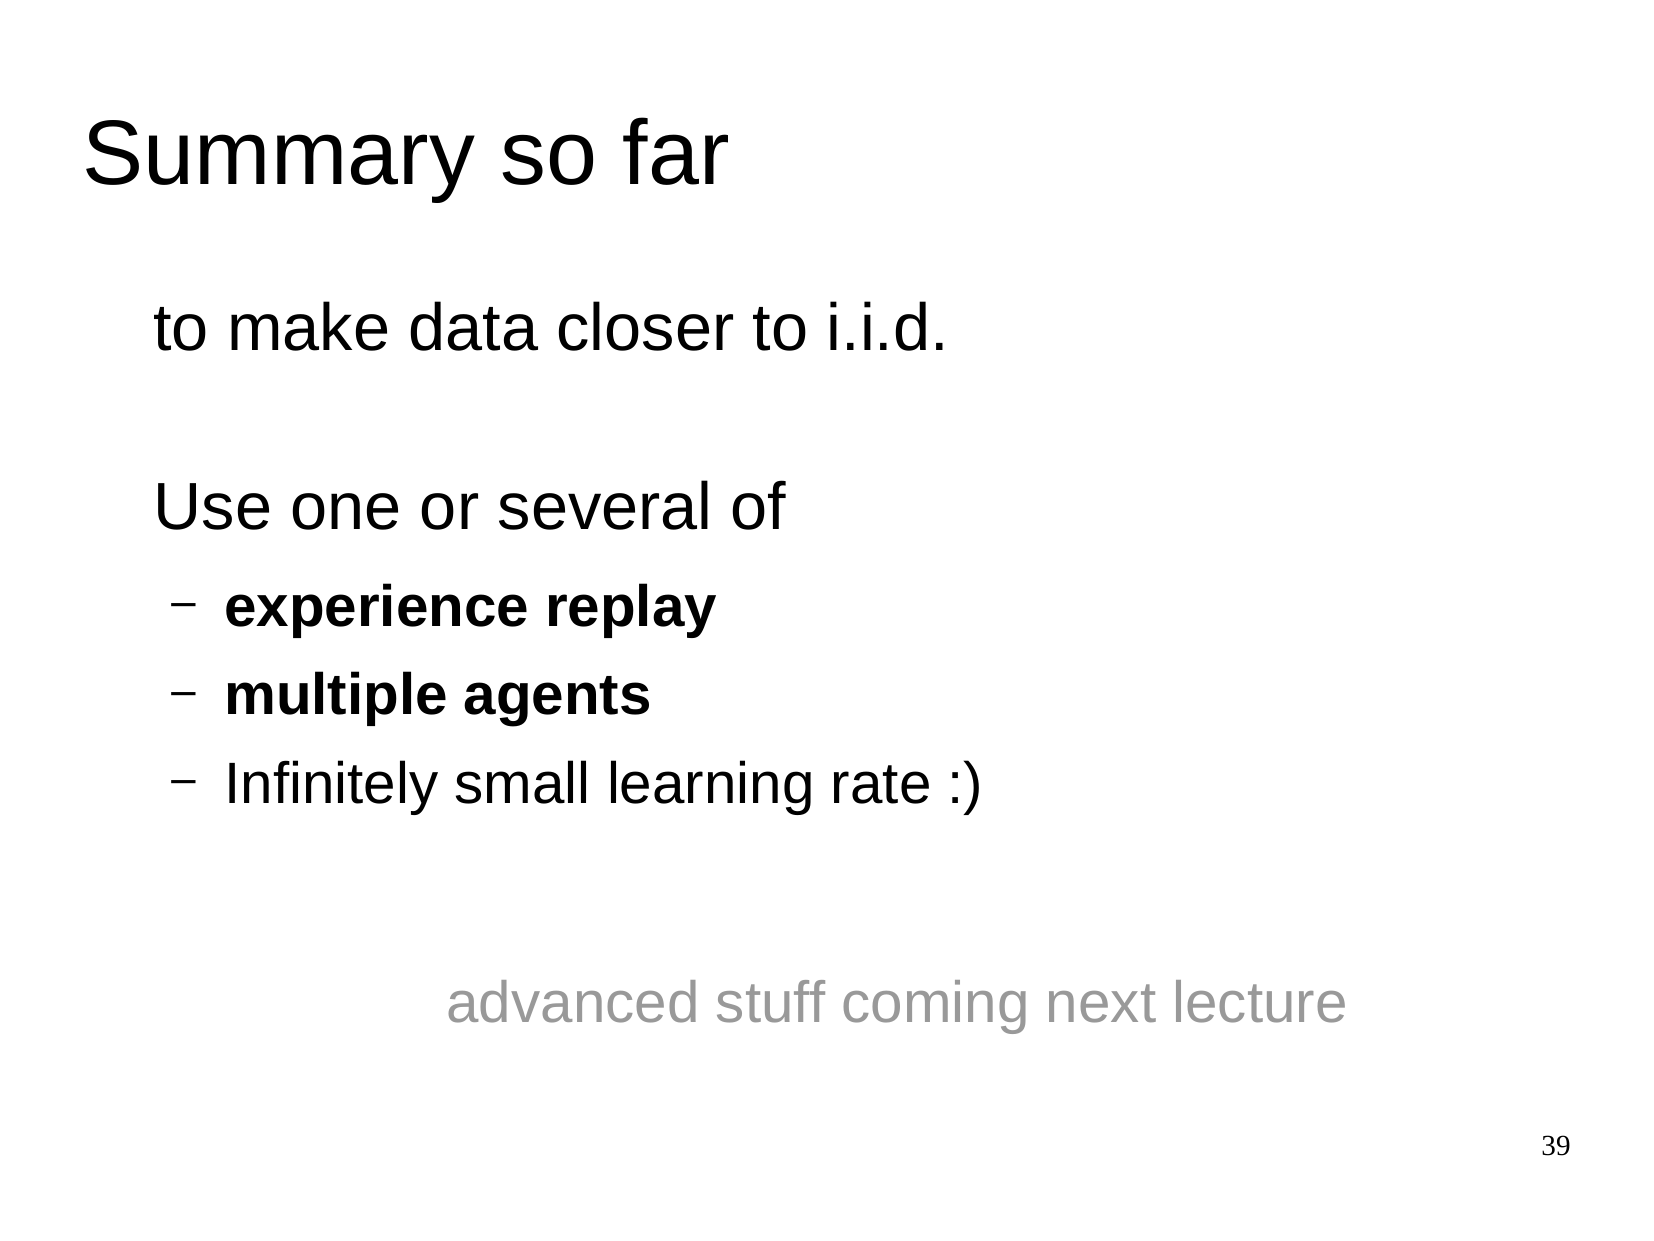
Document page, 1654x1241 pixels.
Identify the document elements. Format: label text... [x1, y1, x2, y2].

title Summary so far [82, 49, 1571, 257]
list to make data closer to i.i.d. Use one or several of experience replay multiple agents Infinitely small learning rate :) advanced stuff coming next lecture [82, 290, 1571, 1241]
